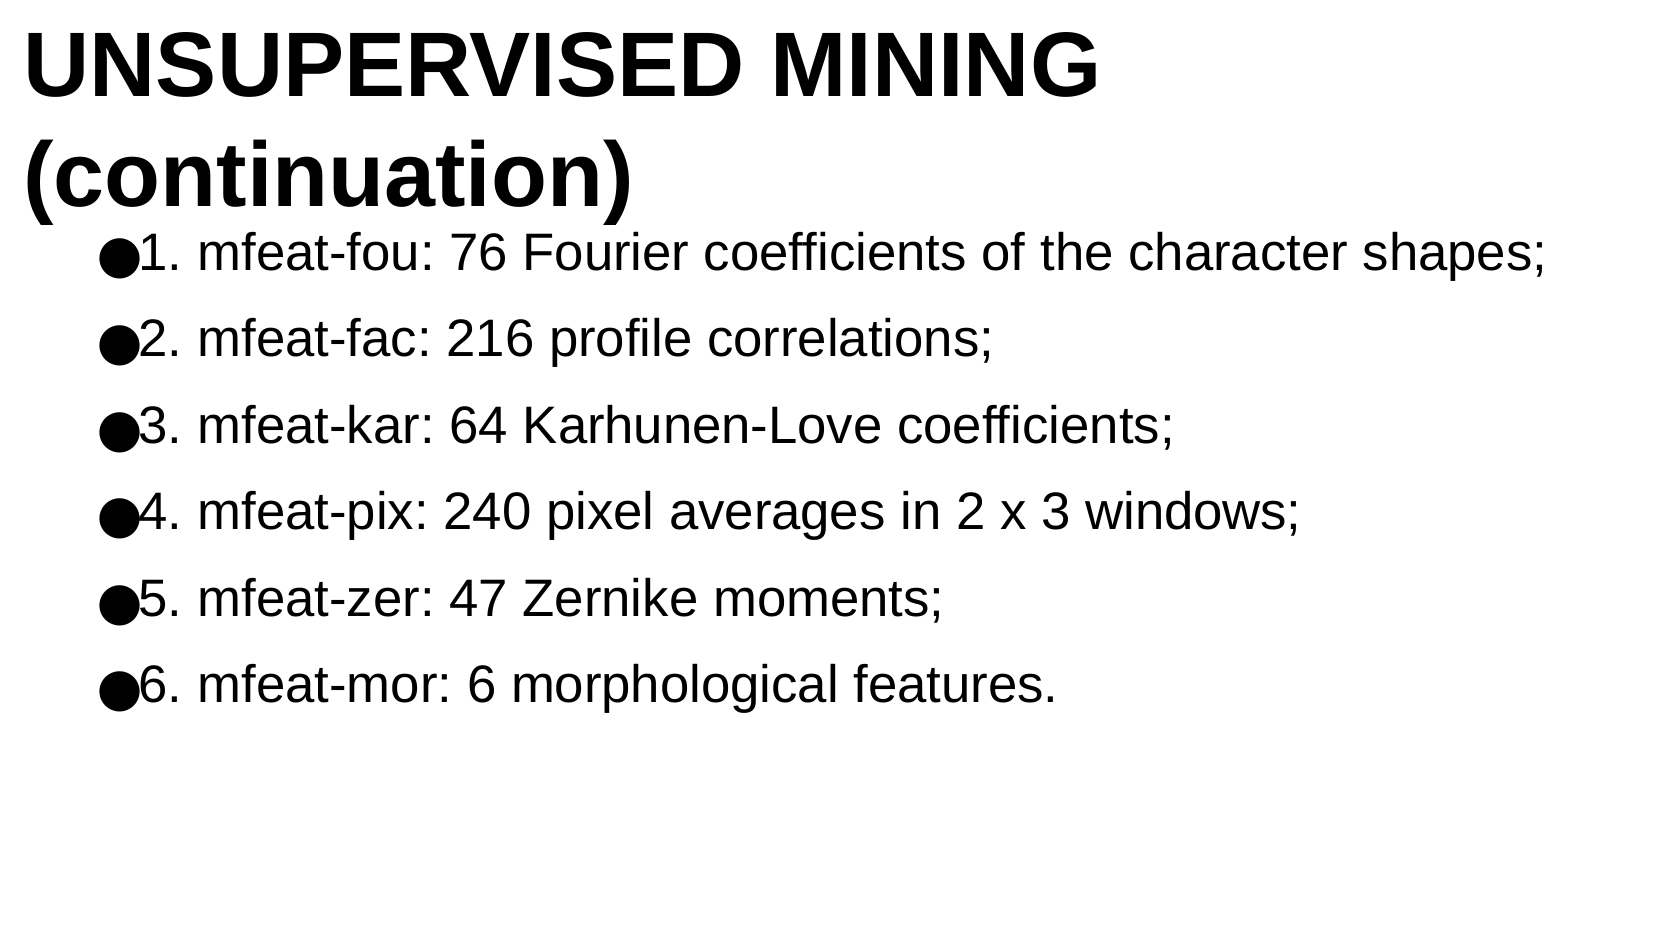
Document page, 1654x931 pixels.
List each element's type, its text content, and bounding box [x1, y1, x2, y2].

text_box UNSUPERVISED MINING (continuation) [23, 0, 1654, 234]
text_box 1. mfeat-fou: 76 Fourier coefficients of the character shapes; 2. mfeat-fac: 216 profile correlations; 3. mfeat-kar: 64 Karhunen-Love coefficients; 4. mfeat-pix: 240 pixel averages in 2 x 3 windows; 5. mfeat-zer: 47 Zernike moments; 6. mfeat-mor: 6 morphological features. [82, 217, 1571, 757]
